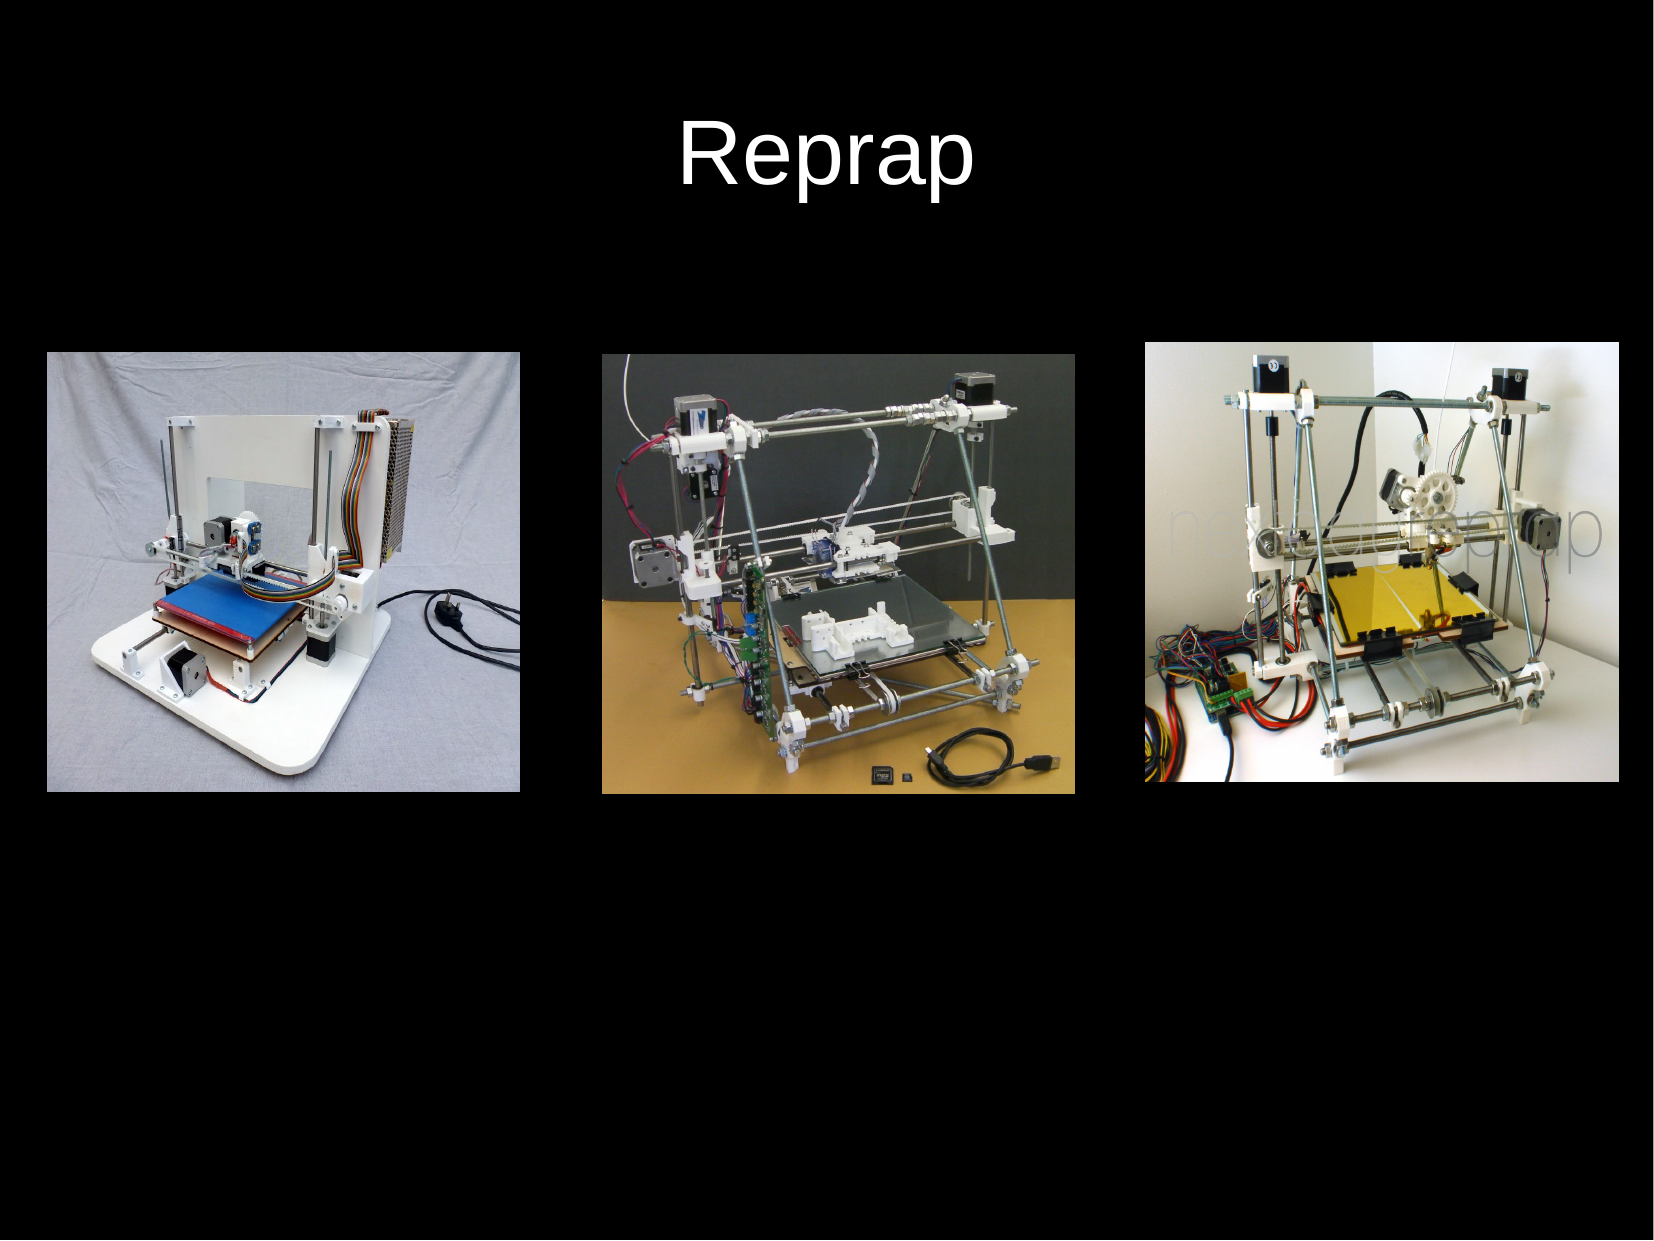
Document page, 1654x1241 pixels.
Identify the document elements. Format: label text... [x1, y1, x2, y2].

title Reprap [82, 49, 1571, 257]
picture [602, 354, 1075, 794]
picture [47, 352, 520, 792]
picture [1145, 342, 1619, 782]
